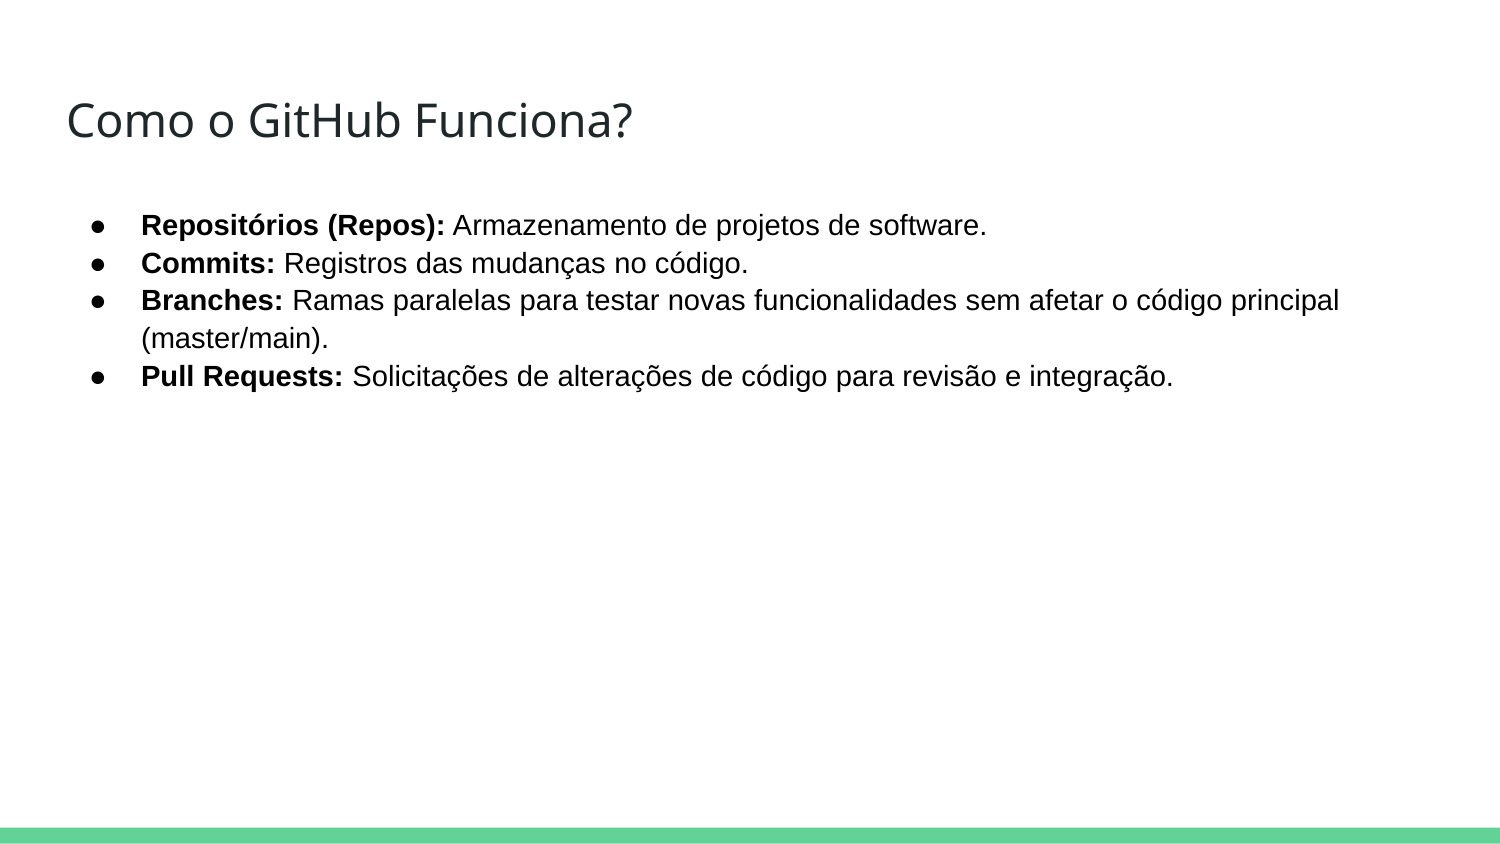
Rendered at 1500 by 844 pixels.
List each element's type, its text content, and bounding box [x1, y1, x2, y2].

title Como o GitHub Funciona? [51, 72, 1449, 167]
list Repositórios (Repos): Armazenamento de projetos de software. Commits: Registros das mudanças no código. Branches: Ramas paralelas para testar novas funcionalidades sem afetar o código principal (master/main). Pull Requests: Solicitações de alterações de código para revisão e integração. [51, 189, 1449, 750]
